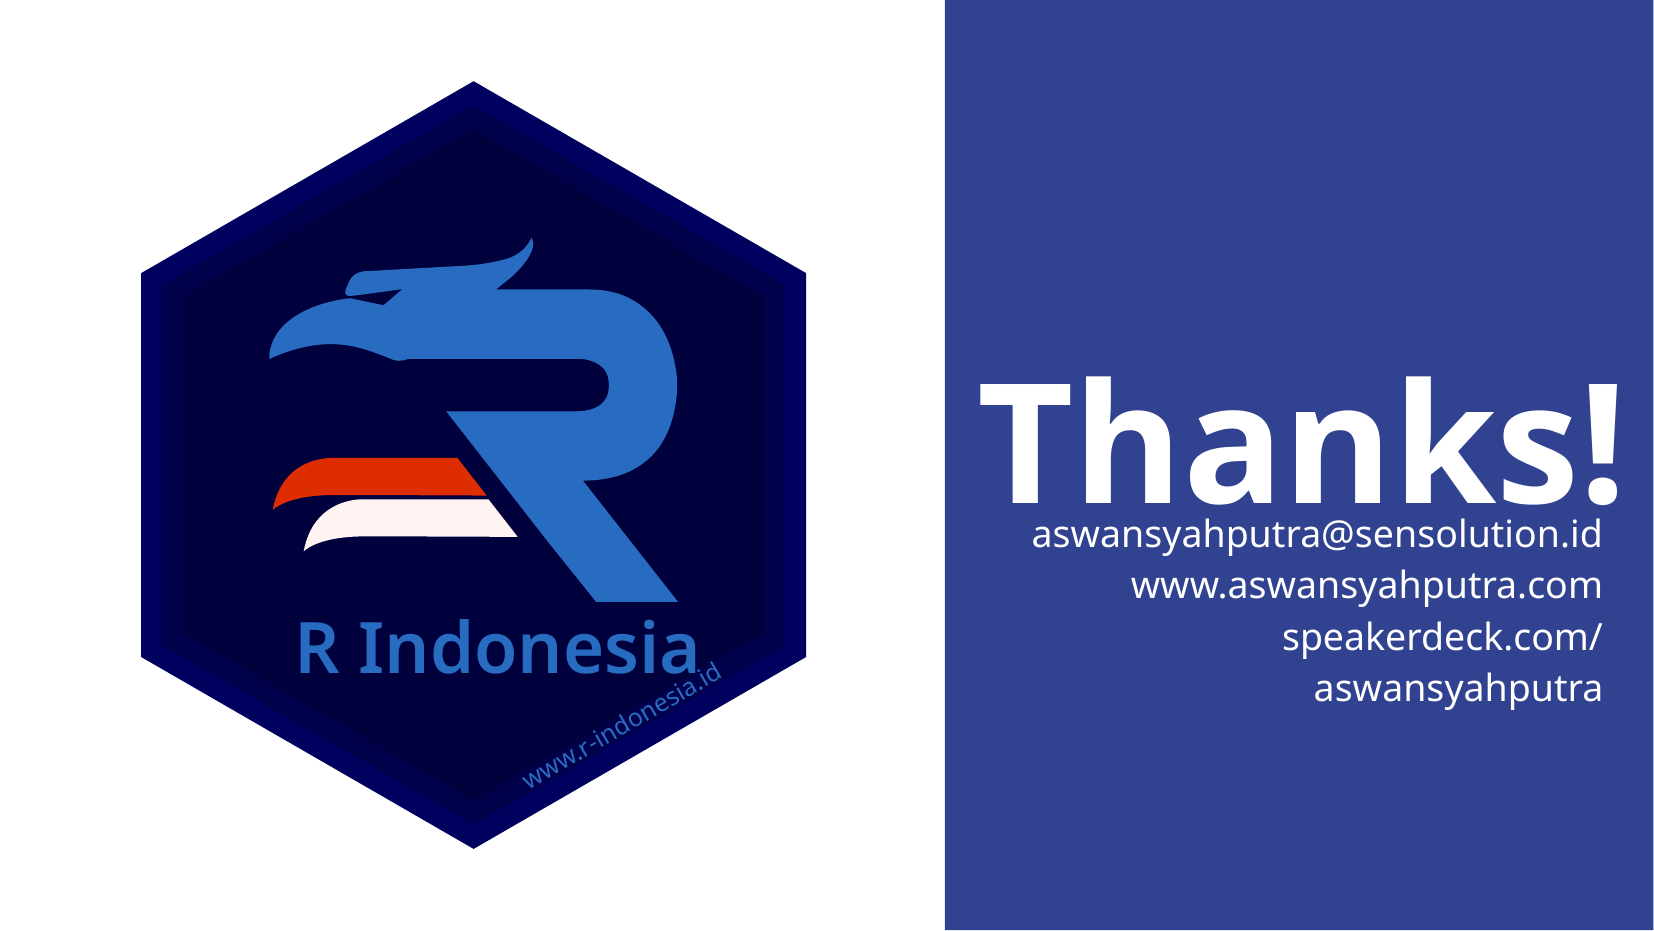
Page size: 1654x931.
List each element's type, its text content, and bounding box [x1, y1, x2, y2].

picture [141, 81, 807, 849]
text_box [944, 0, 1654, 931]
text_box aswansyahputra@sensolution.id www.aswansyahputra.com speakerdeck.com/aswansyahputra [990, 500, 1619, 725]
text_box Thanks! [962, 317, 1654, 548]
